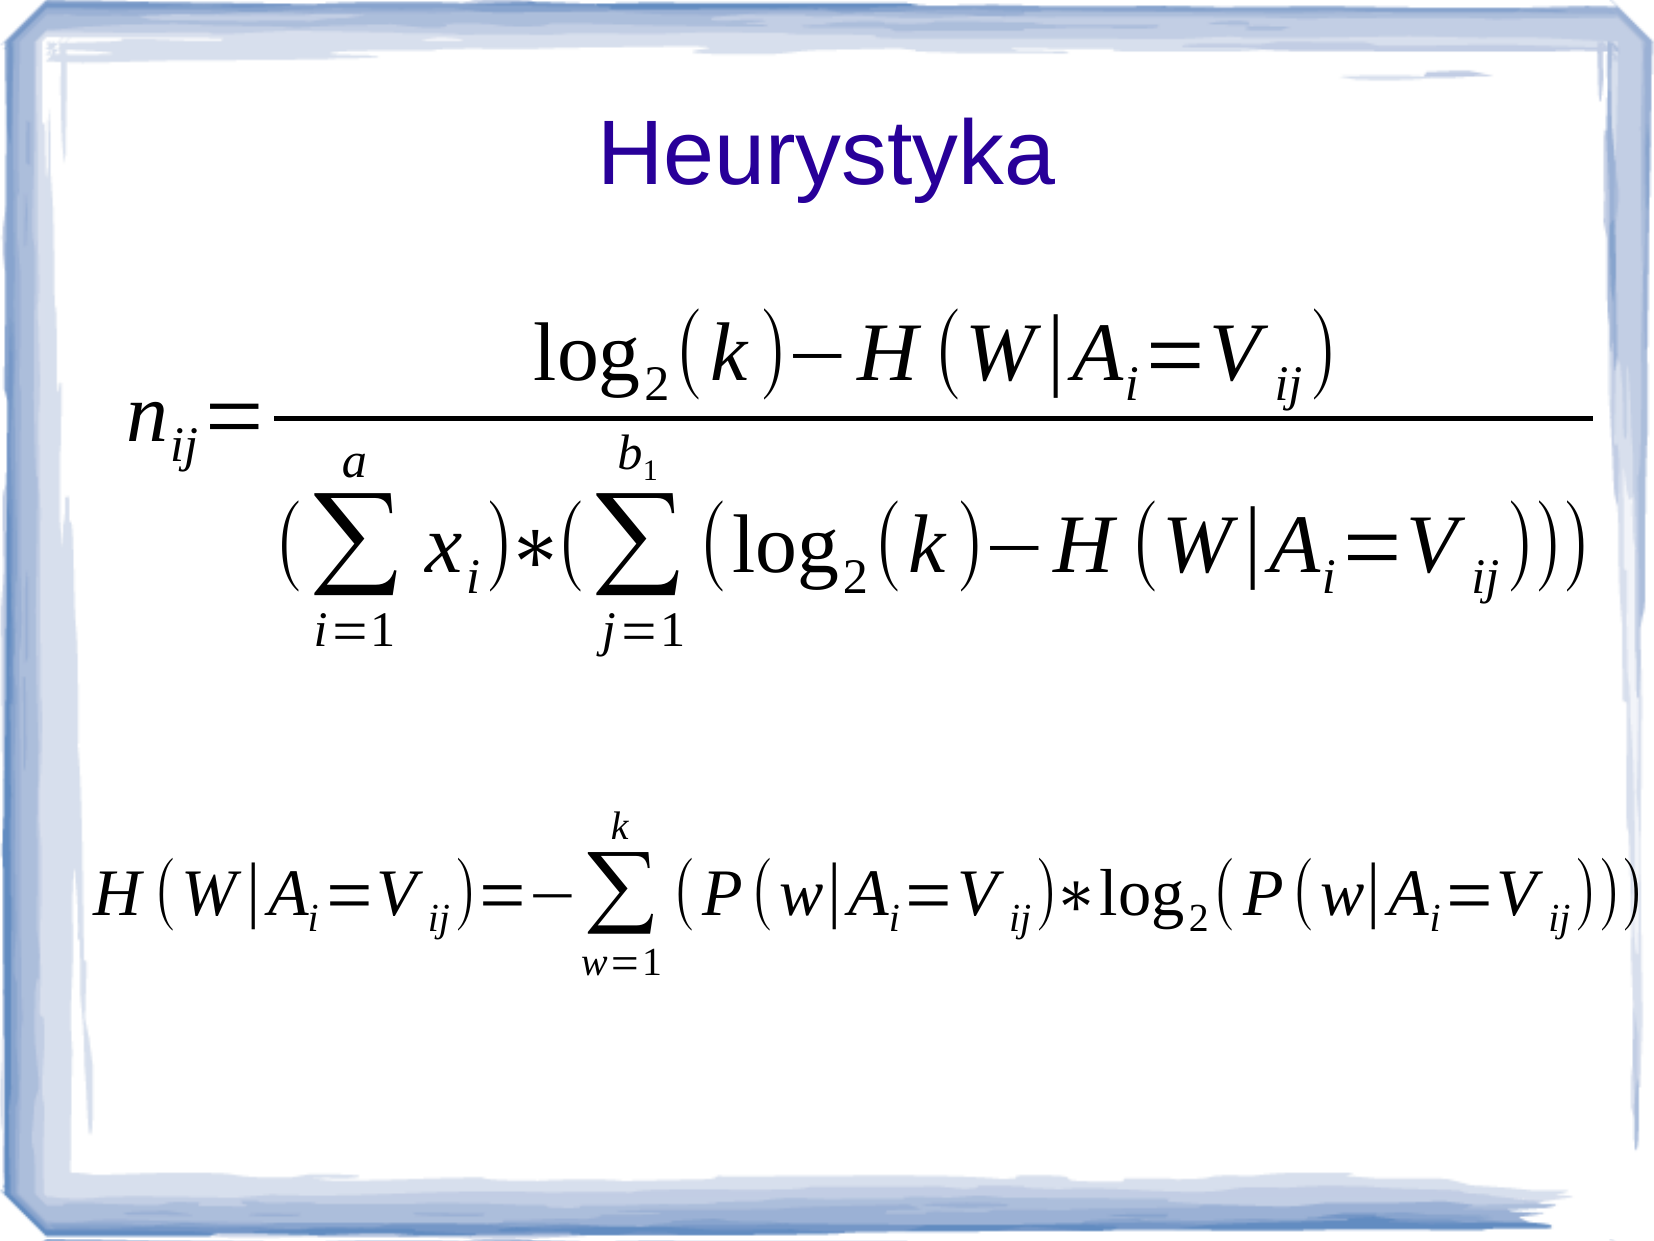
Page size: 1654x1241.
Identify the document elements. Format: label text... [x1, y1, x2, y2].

picture [0, 0, 1654, 1241]
chart [118, 307, 1603, 658]
title Heurystyka [82, 49, 1571, 257]
chart [82, 803, 1650, 984]
